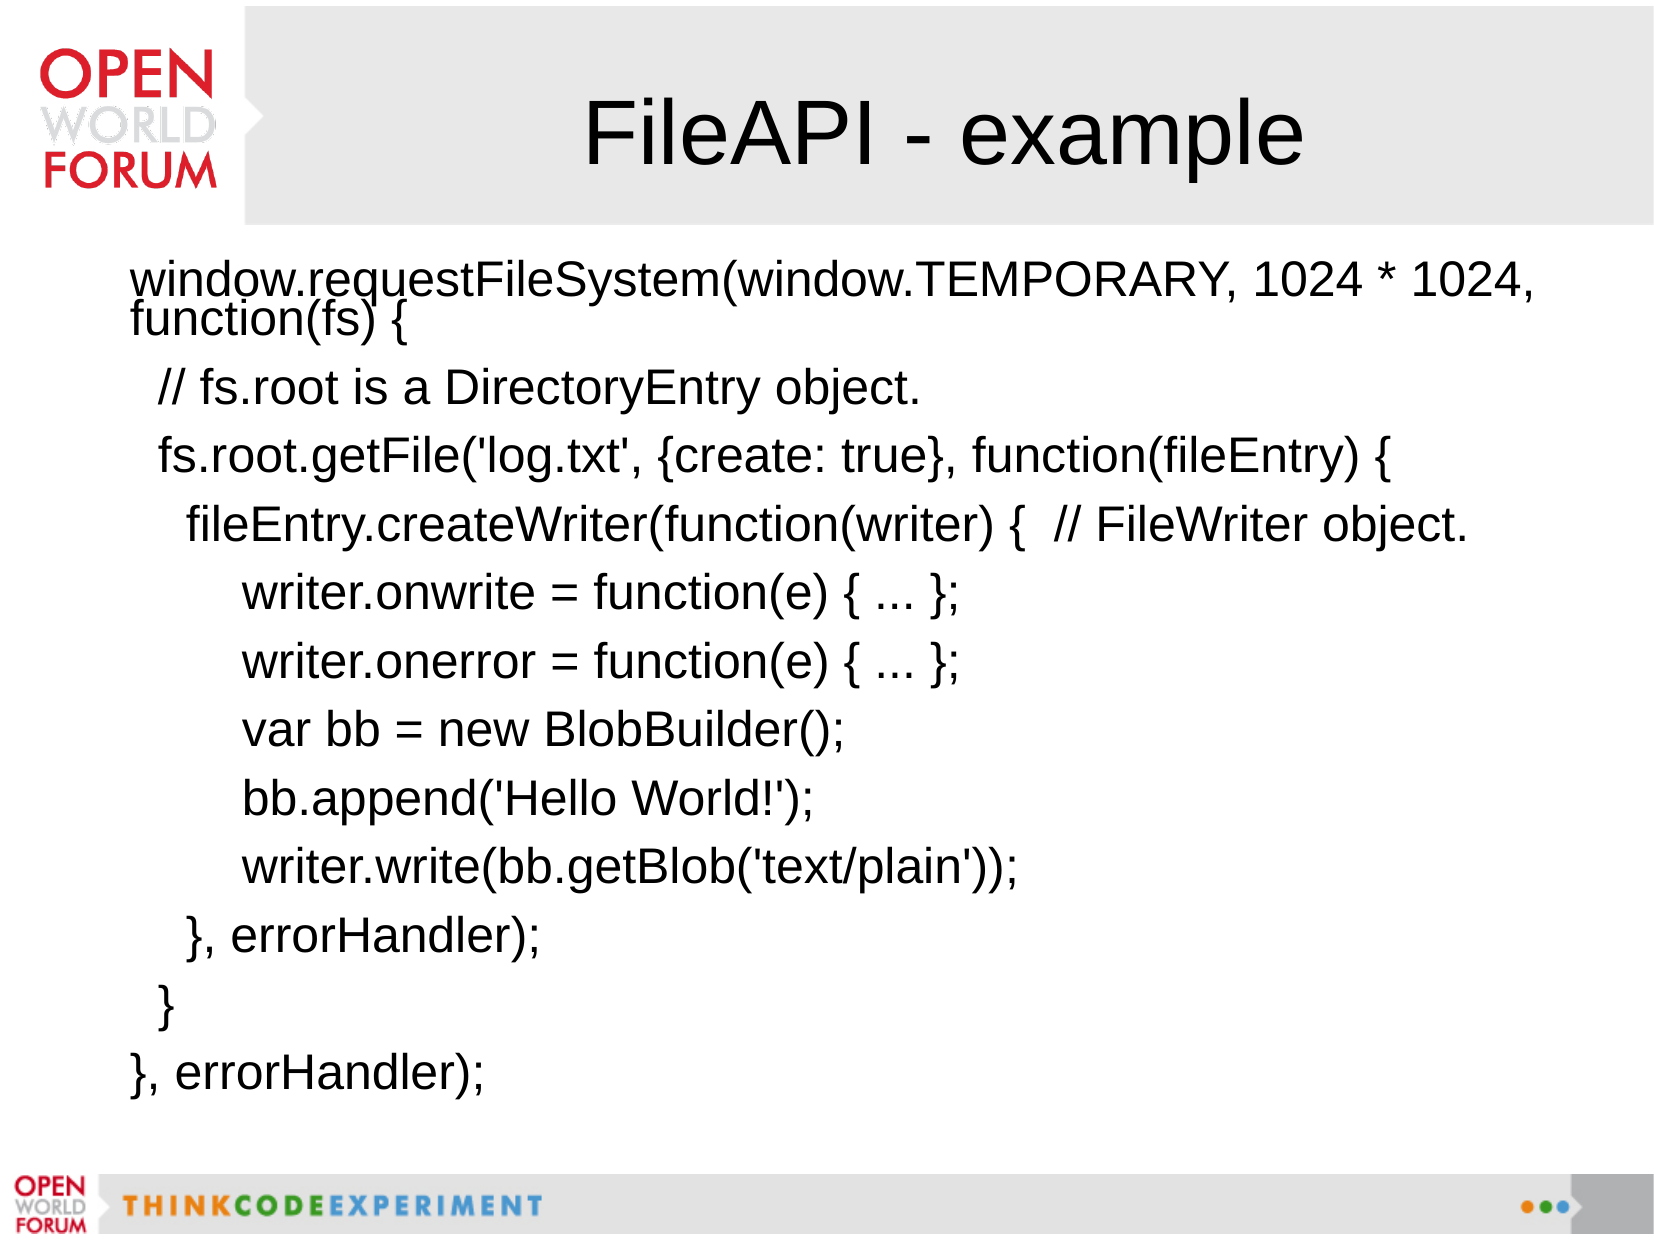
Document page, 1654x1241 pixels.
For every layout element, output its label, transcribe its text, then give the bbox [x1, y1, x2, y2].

title FileAPI - example [295, 29, 1595, 237]
list window.requestFileSystem(window.TEMPORARY, 1024 * 1024, function(fs) { // fs.root is a DirectoryEntry object. fs.root.getFile('log.txt', {create: true}, function(fileEntry) { fileEntry.createWriter(function(writer) { // FileWriter object. writer.onwrite = function(e) { ... }; writer.onerror = function(e) { ... }; var bb = new BlobBuilder(); bb.append('Hello World!'); writer.write(bb.getBlob('text/plain')); }, errorHandler); } }, errorHandler); [59, 265, 1548, 1115]
picture [11, 6, 1654, 225]
picture [0, 1174, 1654, 1234]
